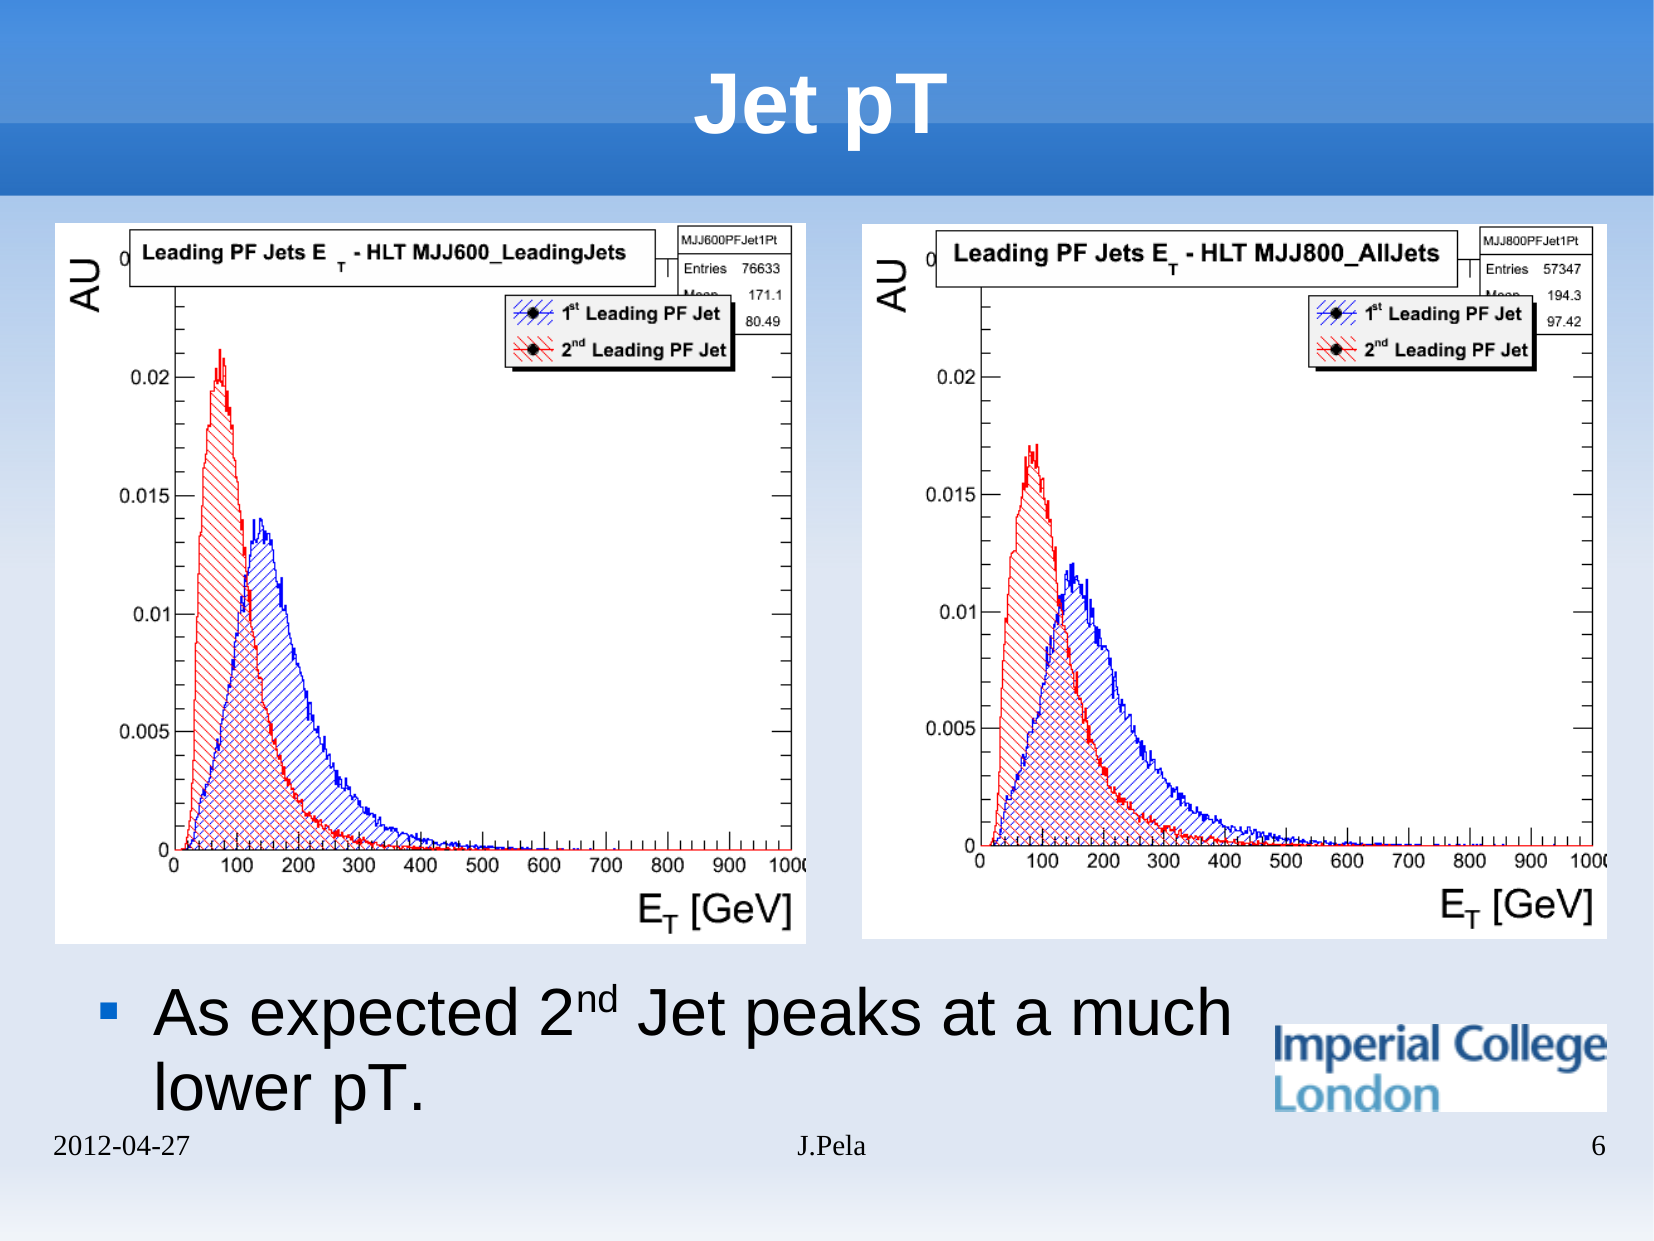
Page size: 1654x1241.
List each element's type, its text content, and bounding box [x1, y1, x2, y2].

title Jet pT [76, 0, 1565, 208]
picture [0, 0, 1654, 1241]
list As expected 2nd Jet peaks at a much lower pT. [82, 975, 1238, 1128]
